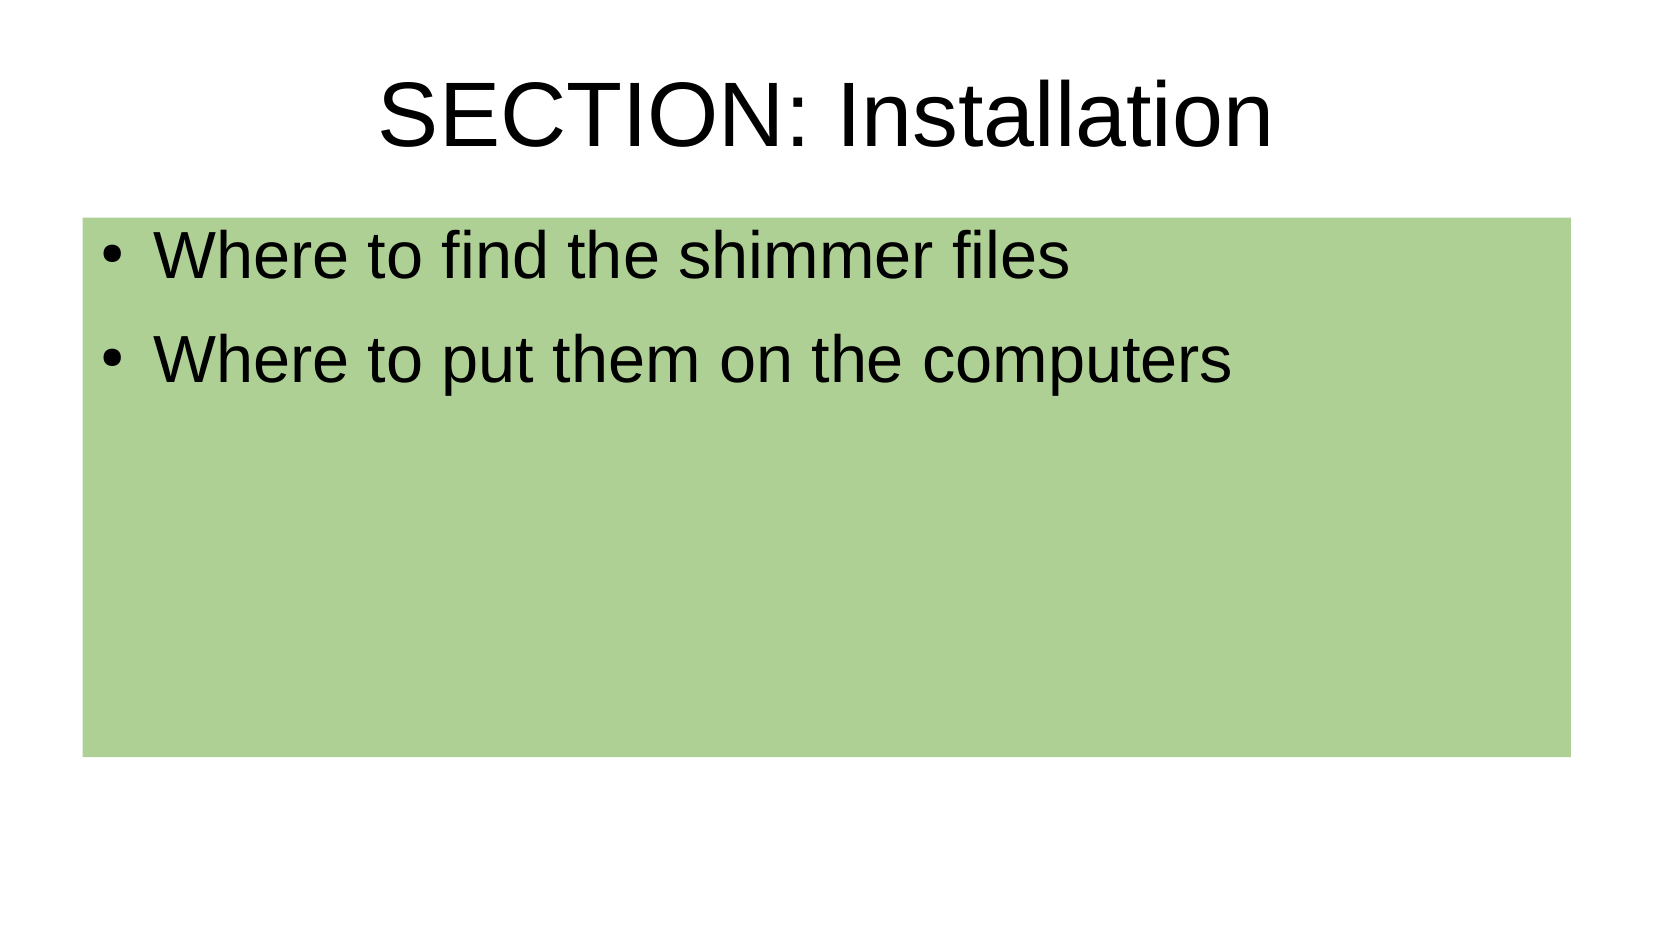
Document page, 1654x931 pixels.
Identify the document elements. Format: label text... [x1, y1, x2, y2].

title SECTION: Installation [82, 37, 1571, 193]
list Where to find the shimmer files Where to put them on the computers [82, 217, 1571, 758]
